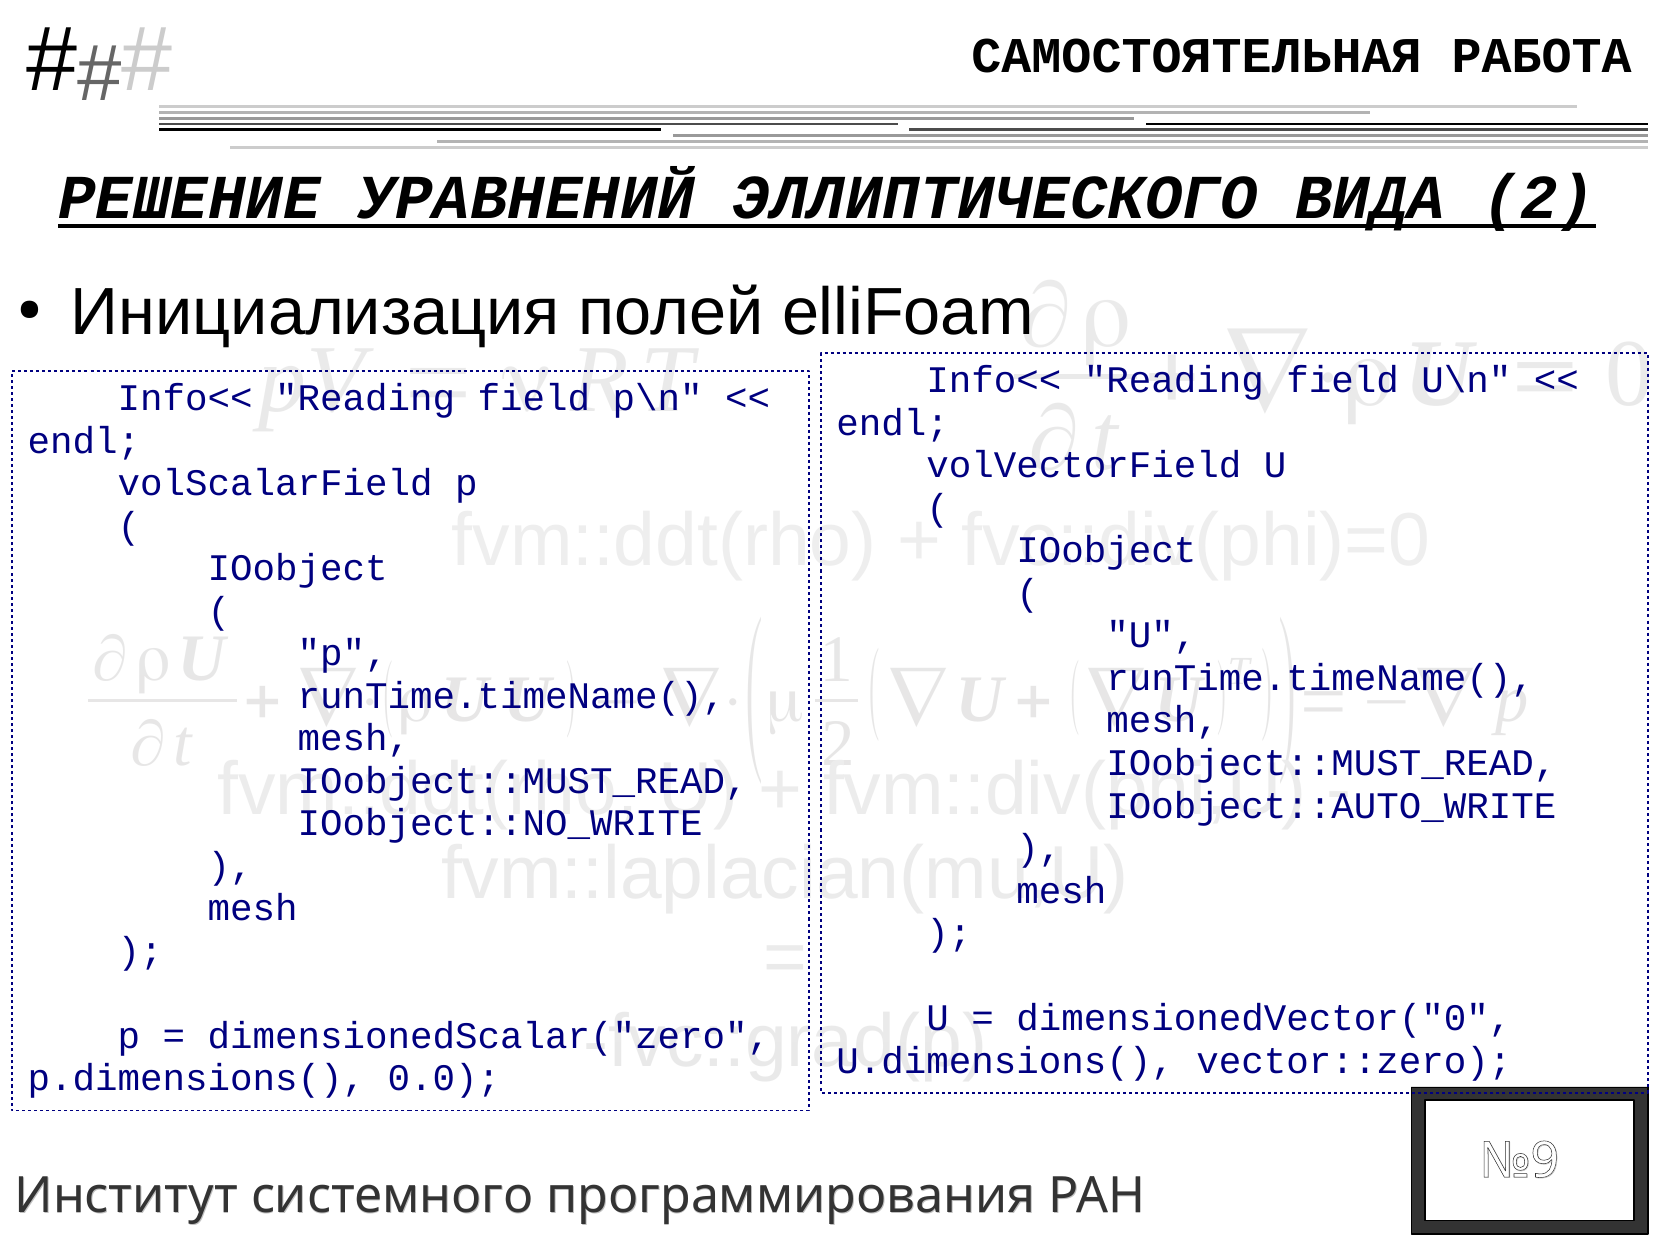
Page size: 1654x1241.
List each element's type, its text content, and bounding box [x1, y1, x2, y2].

title РЕШЕНИЕ УРАВНЕНИЙ ЭЛЛИПТИЧЕСКОГО ВИДА (2) [0, 147, 1654, 257]
list Инициализация полей elliFoam [0, 274, 1654, 1093]
text_box Info<< "Reading field U\n" << endl; volVectorField U ( IOobject ( "U", runTime.timeName(), mesh, IOobject::MUST_READ, IOobject::AUTO_WRITE ), mesh ); U = dimensionedVector("0", U.dimensions(), vector::zero); [820, 353, 1648, 1093]
text_box Info<< "Reading field p\n" << endl; volScalarField p ( IOobject ( "p", runTime.timeName(), mesh, IOobject::MUST_READ, IOobject::NO_WRITE ), mesh ); p = dimensionedScalar("zero", p.dimensions(), 0.0); [11, 371, 810, 1111]
